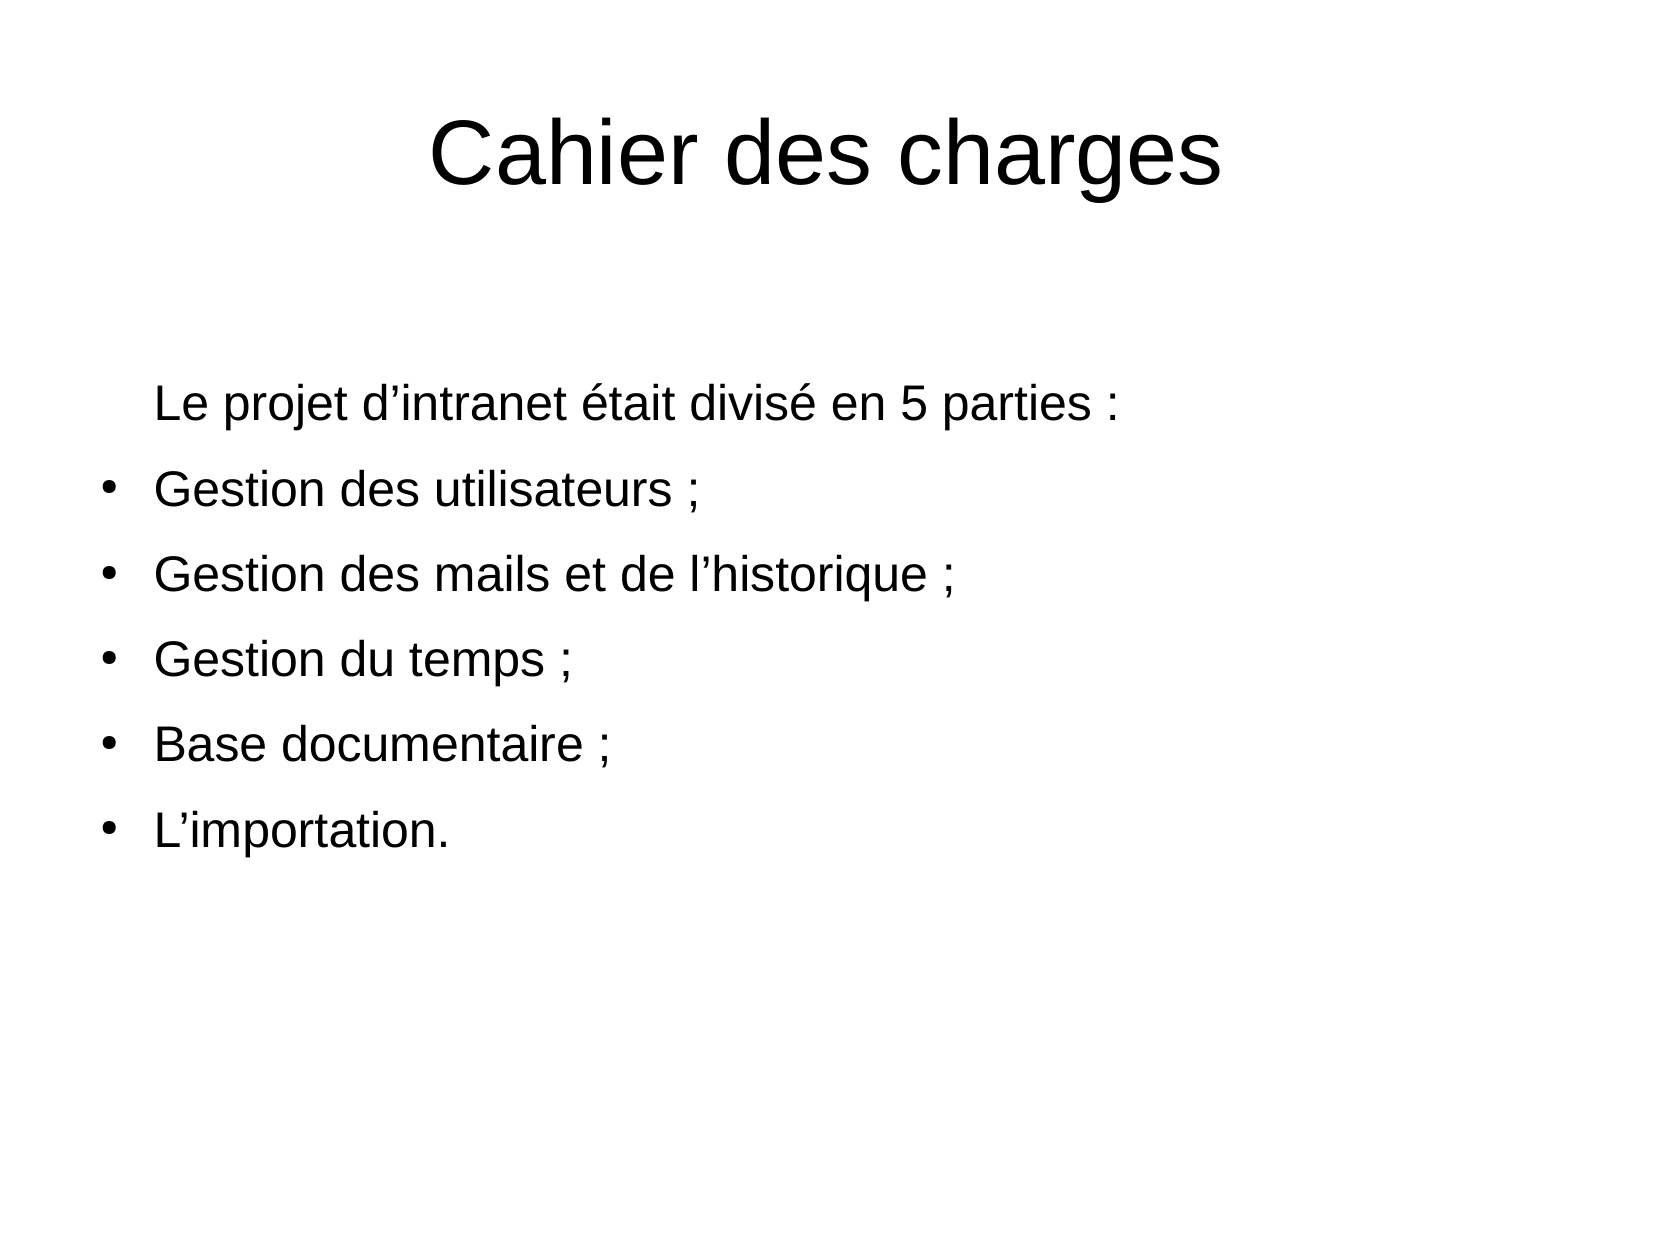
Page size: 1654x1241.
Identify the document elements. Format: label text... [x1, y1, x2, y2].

title Cahier des charges [82, 49, 1571, 257]
list Le projet d’intranet était divisé en 5 parties : Gestion des utilisateurs ; Gestion des mails et de l’historique ; Gestion du temps ; Base documentaire ; L’importation. [82, 290, 1571, 1010]
